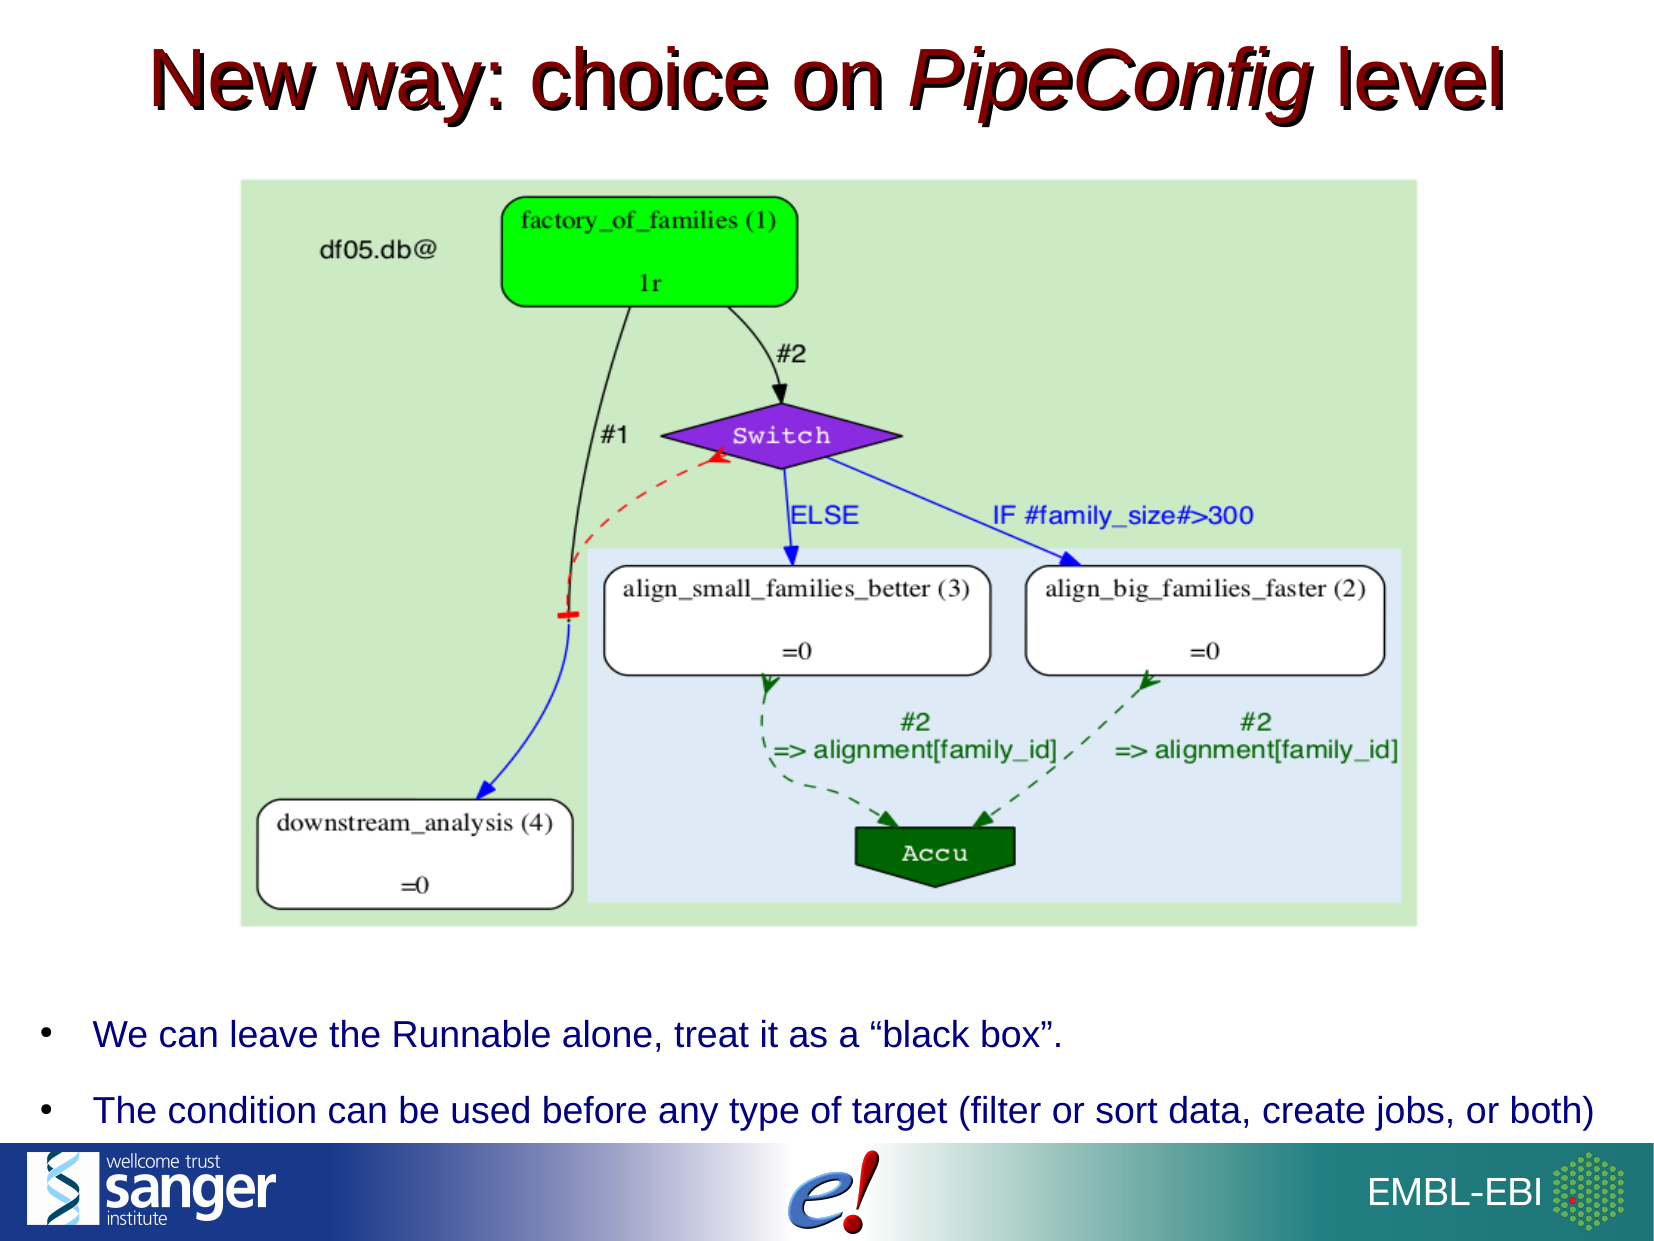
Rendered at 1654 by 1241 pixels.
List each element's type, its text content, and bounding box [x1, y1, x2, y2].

picture [0, 1143, 1654, 1241]
list We can leave the Runnable alone, treat it as a “black box”. The condition can be used before any type of target (filter or sort data, create jobs, or both) [21, 1012, 1629, 1191]
picture [212, 153, 1446, 954]
title New way: choice on PipeConfig level [82, 31, 1571, 239]
